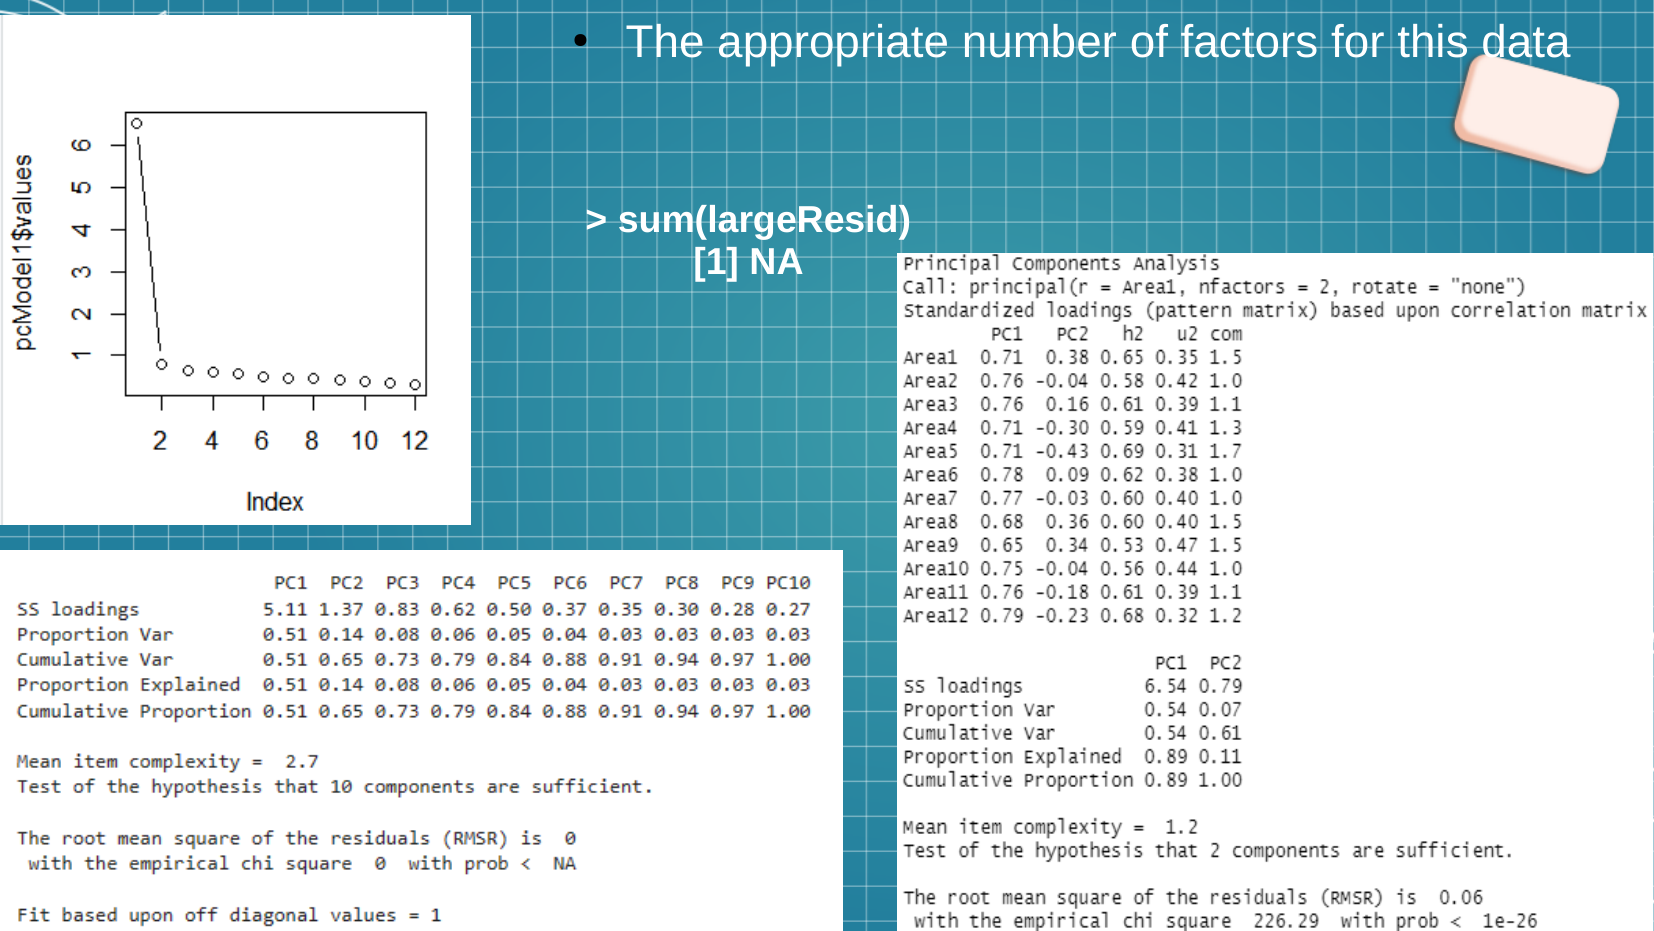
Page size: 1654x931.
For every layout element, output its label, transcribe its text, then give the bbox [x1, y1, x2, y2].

text_box > sum(largeResid) [1] NA [570, 191, 927, 290]
title The appropriate number of factors for this data . [472, 15, 1654, 426]
picture [0, 0, 1654, 931]
